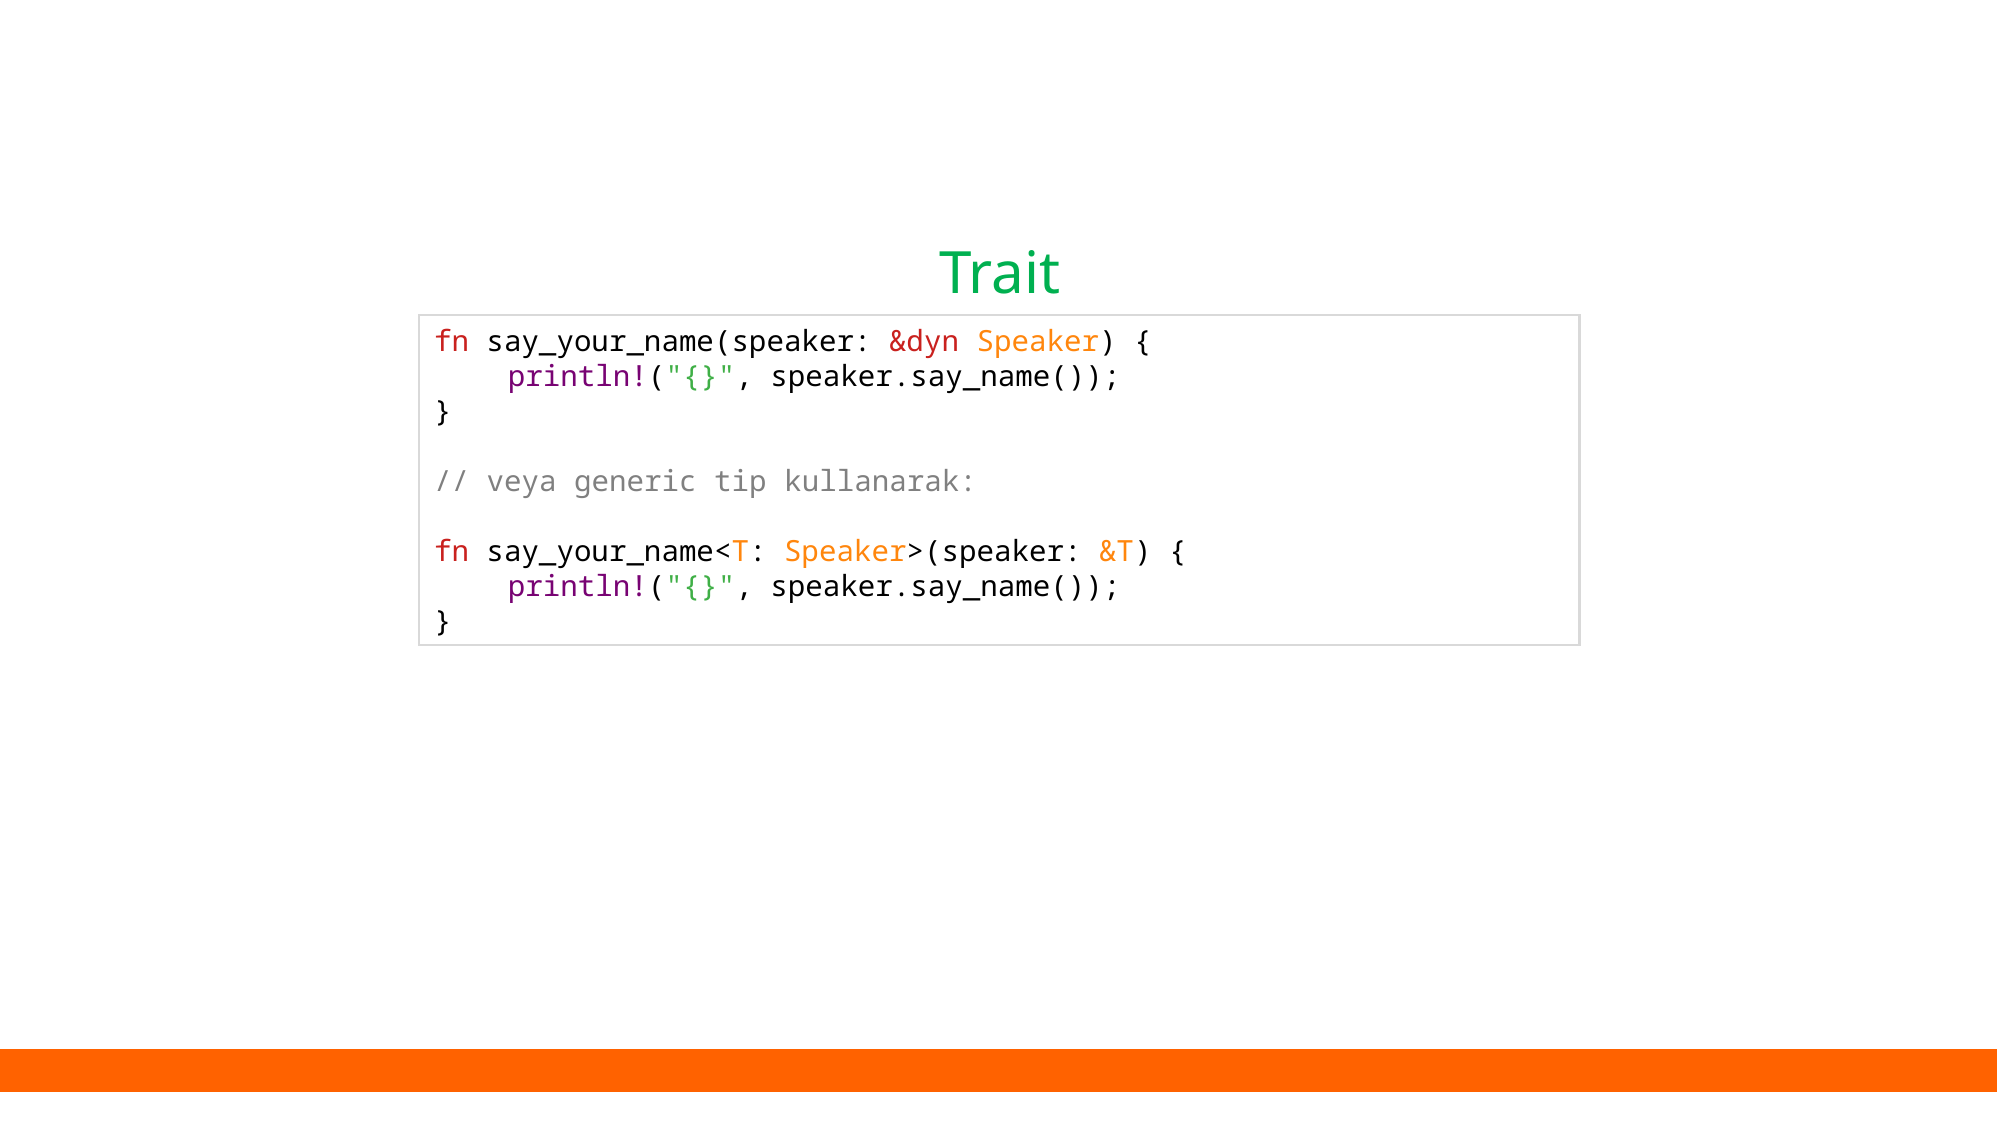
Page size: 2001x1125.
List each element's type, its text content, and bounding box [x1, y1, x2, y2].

text_box [0, 1049, 1997, 1092]
list Trait [420, 236, 1580, 314]
text_box fn say_your_name(speaker: &dyn Speaker) { println!("{}", speaker.say_name()); } // veya generic tip kullanarak: fn say_your_name<T: Speaker>(speaker: &T) { println!("{}", speaker.say_name()); } [419, 315, 1580, 646]
